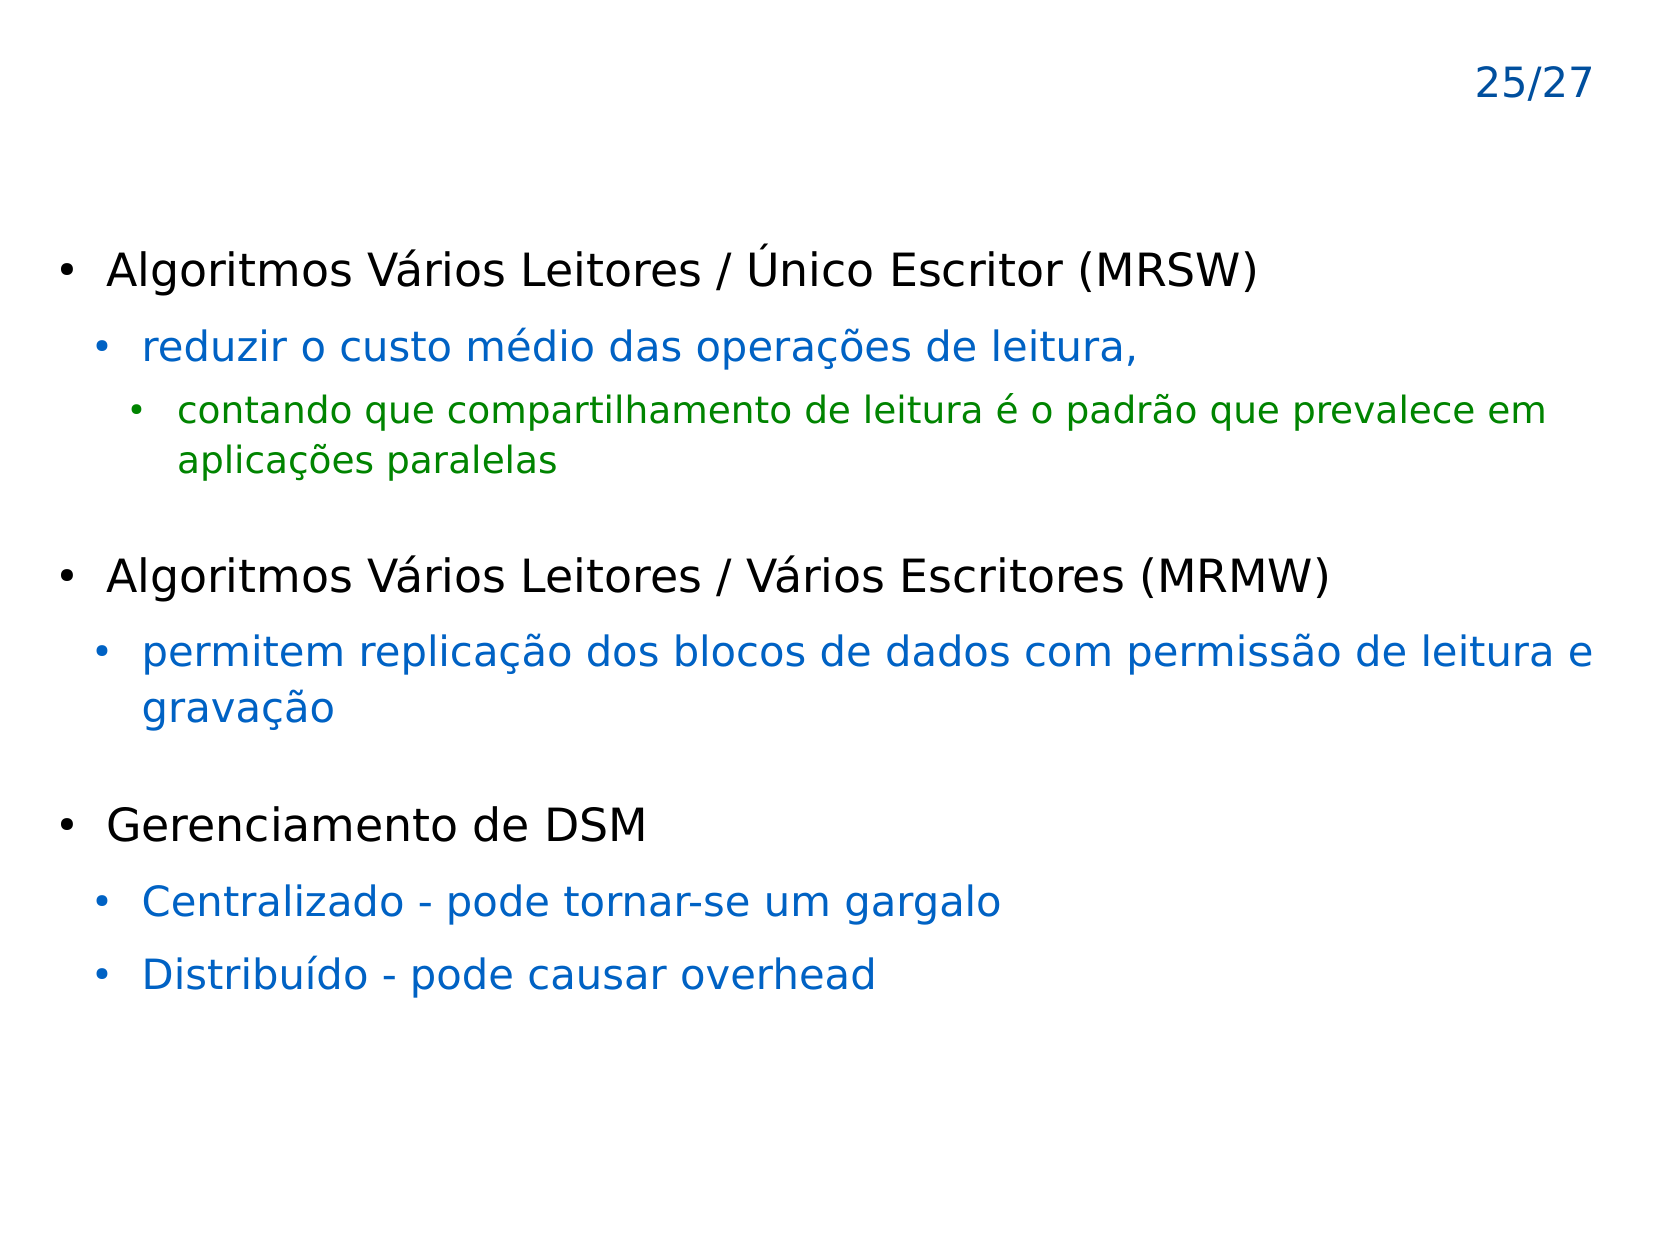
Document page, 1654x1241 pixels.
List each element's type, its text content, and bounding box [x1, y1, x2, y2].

list Algoritmos Vários Leitores / Único Escritor (MRSW) reduzir o custo médio das operações de leitura, contando que compartilhamento de leitura é o padrão que prevalece em aplicações paralelas Algoritmos Vários Leitores / Vários Escritores (MRMW) permitem replicação dos blocos de dados com permissão de leitura e gravação Gerenciamento de DSM Centralizado - pode tornar-se um gargalo Distribuído - pode causar overhead [59, 236, 1595, 1211]
